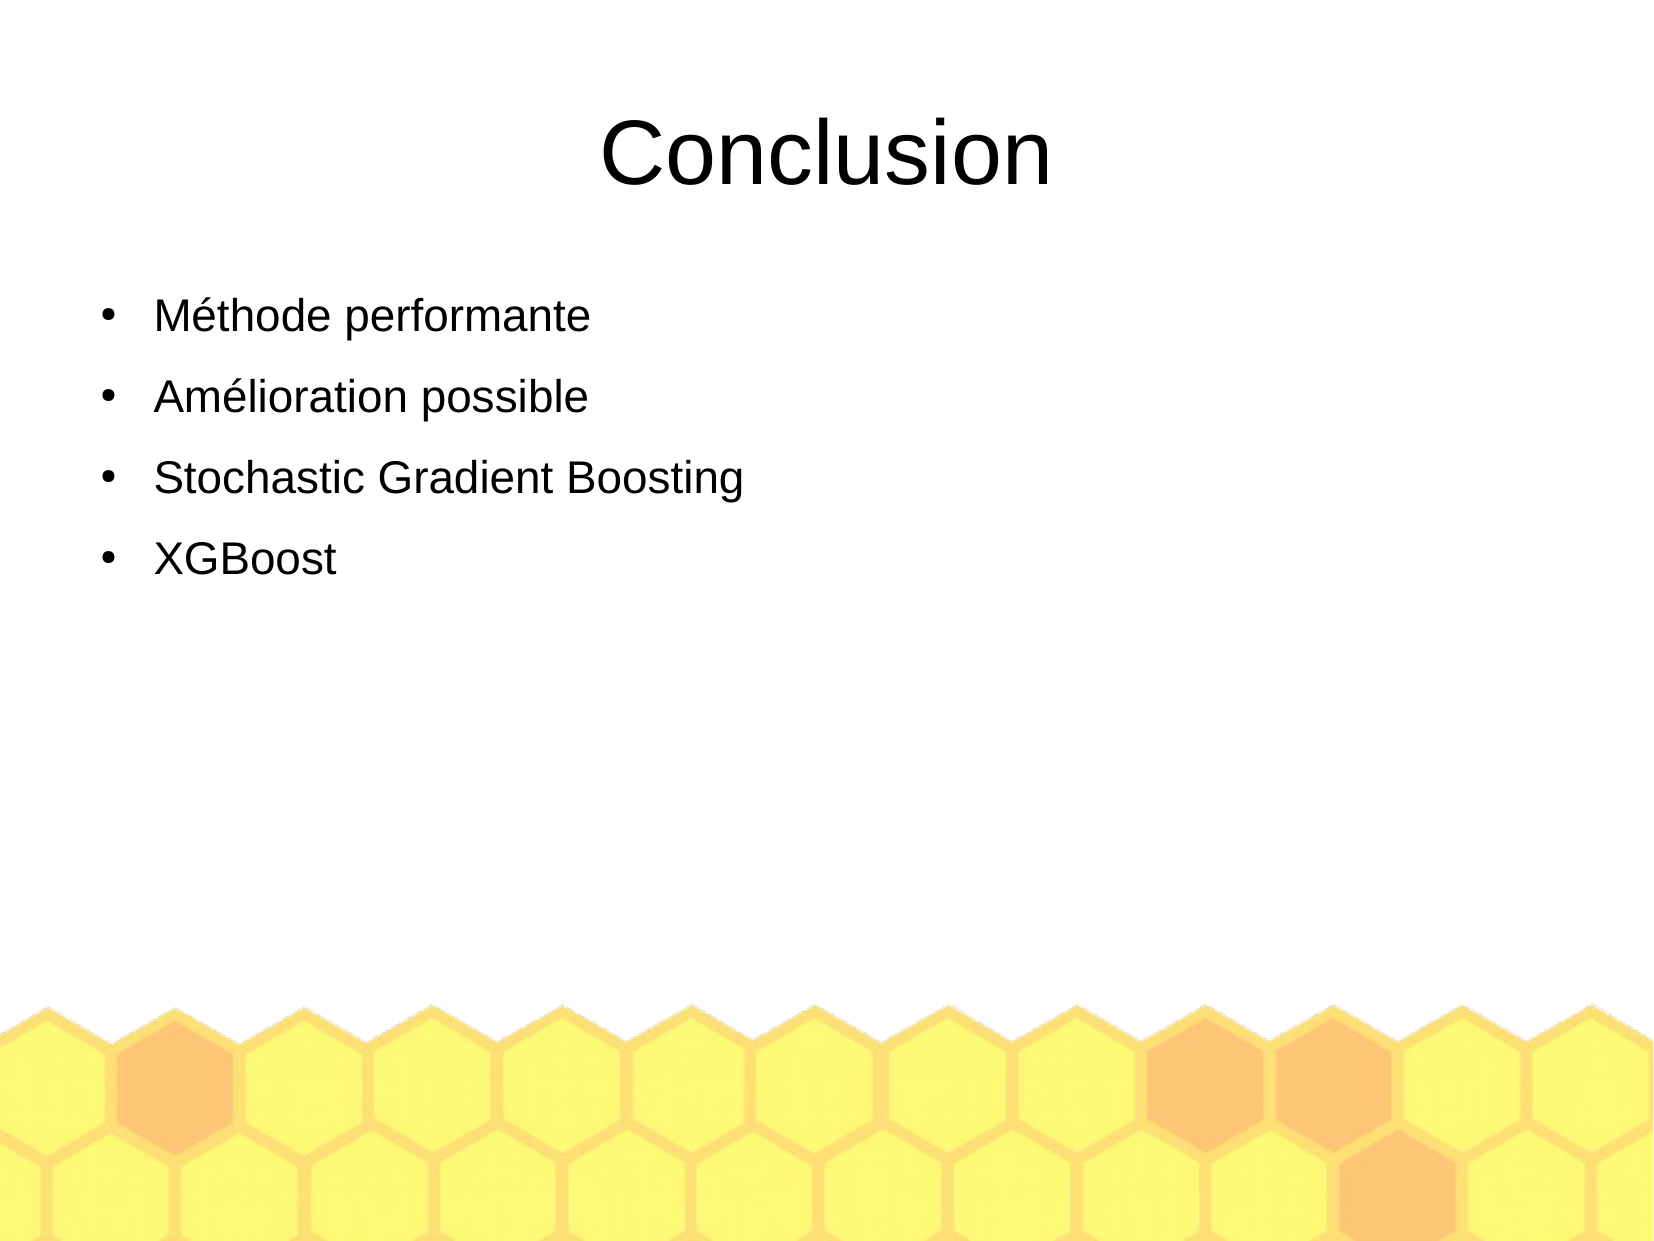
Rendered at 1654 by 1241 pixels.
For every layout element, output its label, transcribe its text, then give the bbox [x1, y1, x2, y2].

picture [0, 1001, 1654, 1241]
title Conclusion [82, 49, 1571, 257]
list Méthode performante Amélioration possible Stochastic Gradient Boosting XGBoost [82, 290, 1571, 1010]
